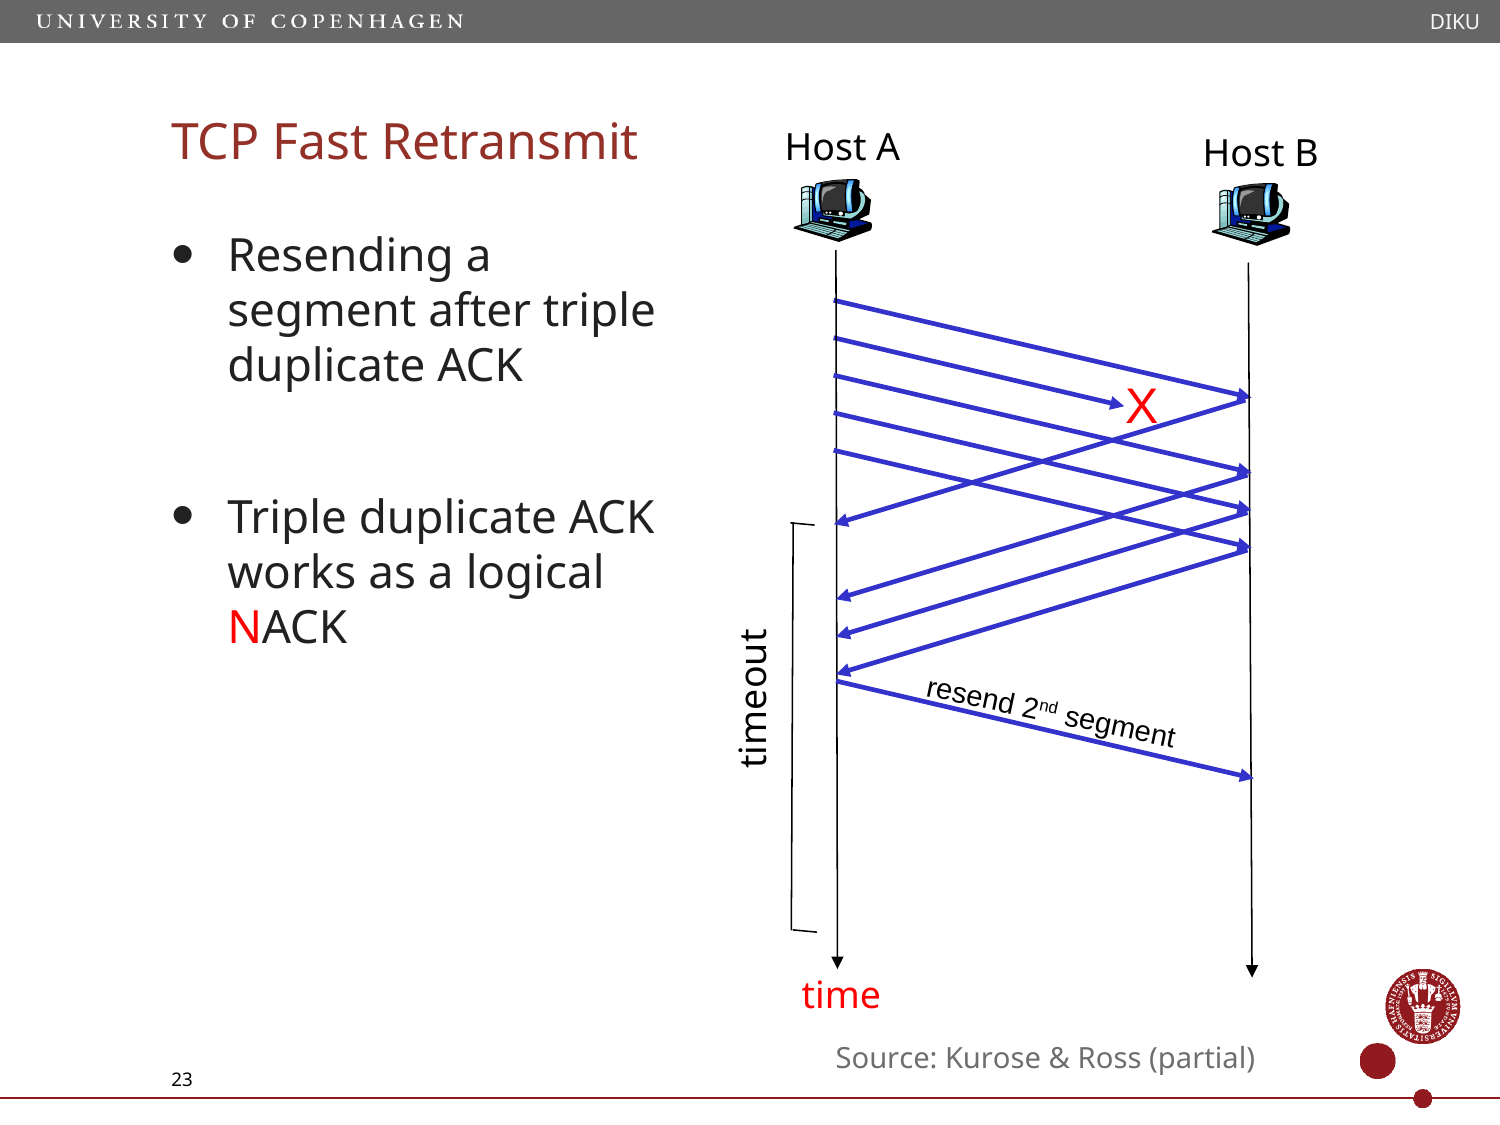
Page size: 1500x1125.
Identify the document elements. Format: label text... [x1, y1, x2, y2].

text_box Source: Kurose & Ross (partial) [820, 1031, 1341, 1083]
list Resending a segment after triple duplicate ACK Triple duplicate ACK works as a logical NACK [171, 225, 668, 900]
title TCP Fast Retransmit [171, 75, 1329, 171]
text_box Host A [769, 115, 916, 176]
text_box time [786, 962, 897, 1024]
text_box resend 2nd segment [907, 656, 1245, 775]
text_box <number> [171, 1067, 522, 1092]
text_box Host B [1187, 121, 1334, 182]
picture [793, 178, 874, 242]
picture [1211, 182, 1292, 246]
text_box timeout [720, 614, 782, 784]
picture [0, 910, 1500, 1122]
text_box X [1110, 365, 1157, 442]
text_box DIKU [469, 0, 1495, 43]
